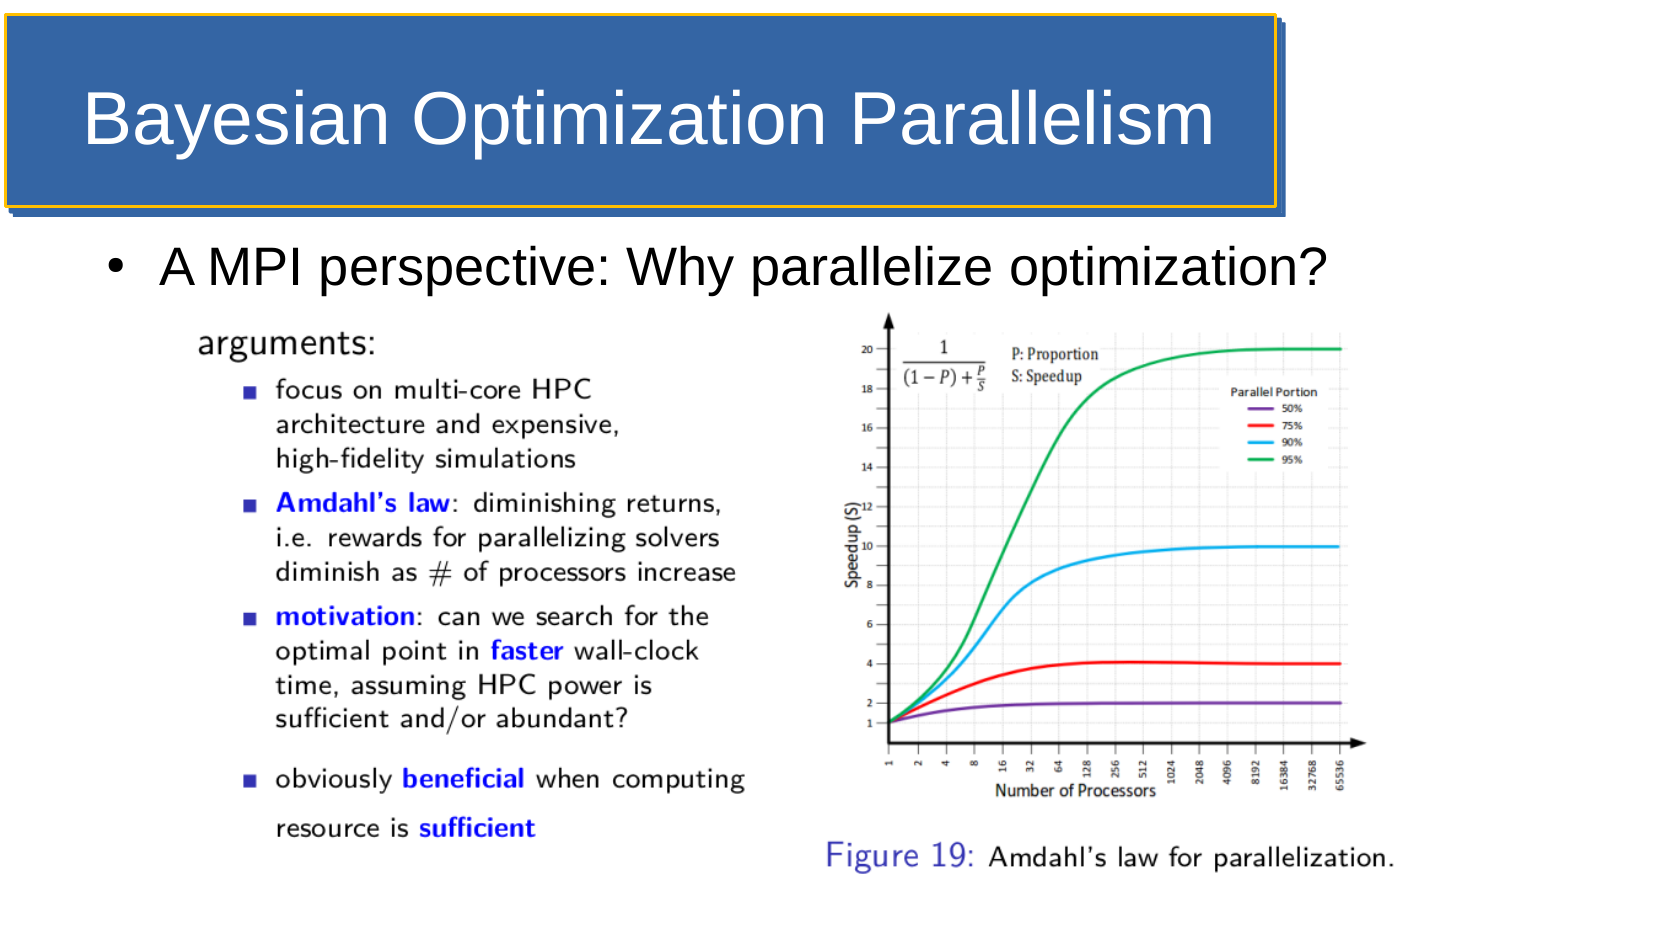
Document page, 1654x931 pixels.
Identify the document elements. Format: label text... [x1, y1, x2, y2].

picture [187, 299, 1413, 880]
title Bayesian Optimization Parallelism [82, 44, 1235, 192]
list A MPI perspective: Why parallelize optimization? [88, 236, 1565, 798]
